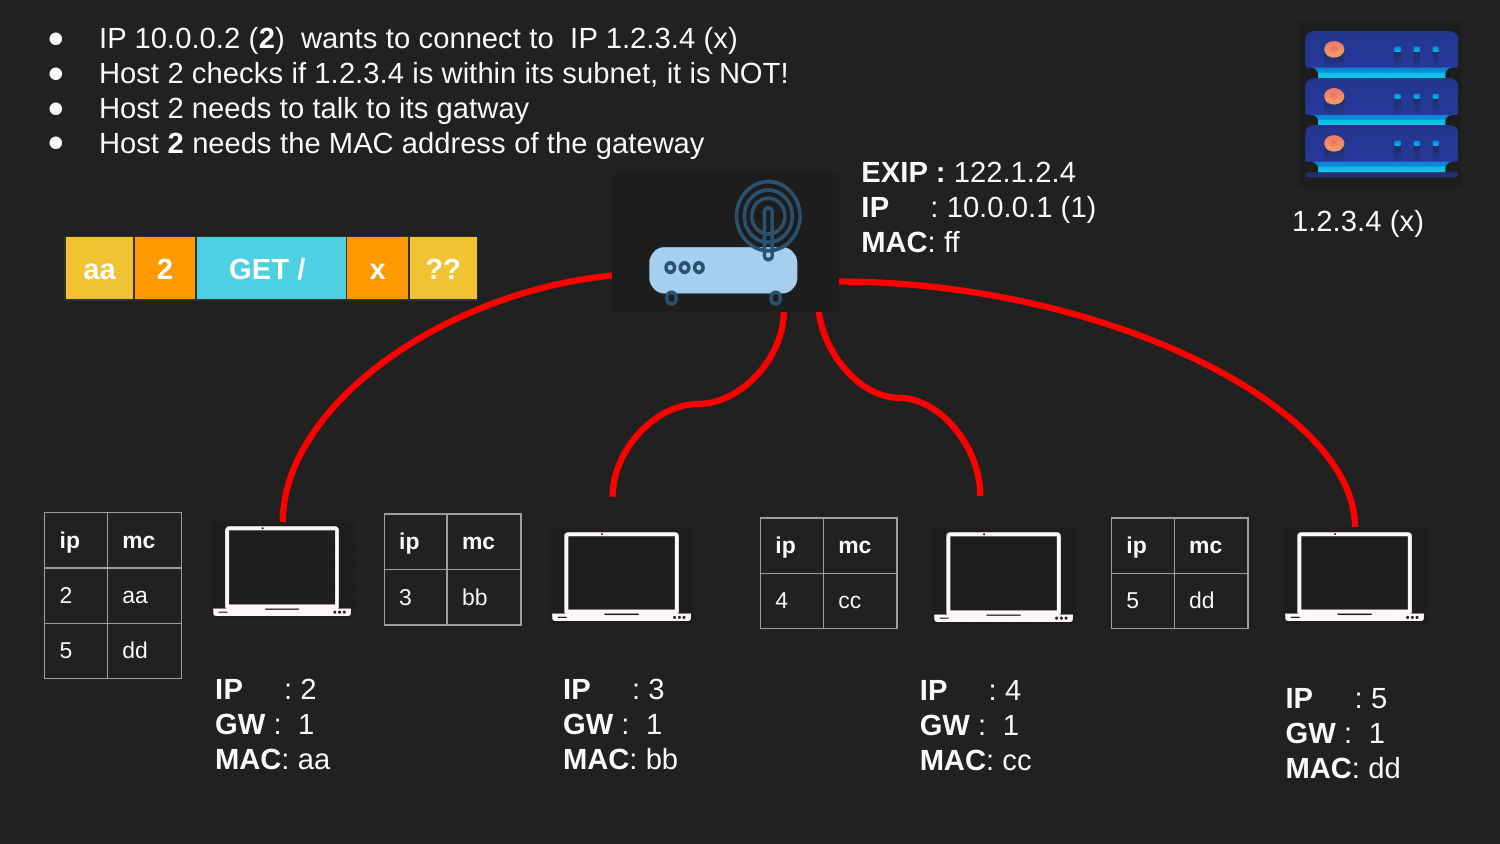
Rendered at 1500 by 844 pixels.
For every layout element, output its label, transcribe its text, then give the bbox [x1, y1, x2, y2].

picture [1283, 527, 1427, 625]
picture [1298, 21, 1462, 187]
text_box EXIP : 122.1.2.4 IP : 10.0.0.1 (1) MAC: ff [846, 138, 1161, 260]
picture [211, 522, 355, 619]
text_box IP : 4 GW : 1 MAC: cc [904, 656, 1068, 778]
text_box IP : 5 GW : 1 MAC: dd [1270, 664, 1466, 787]
text_box aa [65, 236, 133, 300]
table_header ip [1112, 519, 1174, 573]
table_header ip [761, 519, 823, 573]
text_box ?? [408, 236, 478, 300]
table_cell bb [448, 570, 520, 624]
table_header mc [1175, 519, 1247, 573]
table_header ip [45, 513, 107, 567]
picture [550, 527, 695, 625]
table_cell 4 [761, 574, 823, 628]
picture [932, 527, 1076, 625]
table_cell 5 [1112, 574, 1174, 628]
table_cell dd [108, 624, 181, 678]
text_box 2 [133, 236, 196, 300]
table_cell aa [108, 569, 181, 623]
text_box 1.2.3.4 (x) [1277, 187, 1460, 251]
table_cell 3 [385, 570, 446, 624]
table_header mc [824, 519, 896, 573]
table_cell 5 [45, 624, 107, 678]
text_box IP 10.0.0.2 (2) wants to connect to IP 1.2.3.4 (x) Host 2 checks if 1.2.3.4 is within its subnet, it is NOT! Host 2 needs to talk to its gatway Host 2 needs the MAC address of the gateway [9, 4, 973, 205]
text_box IP : 2 GW : 1 MAC: aa [200, 655, 364, 777]
text_box x [346, 236, 408, 300]
table_cell dd [1175, 574, 1247, 628]
table_cell 2 [45, 569, 107, 623]
text_box IP : 3 GW : 1 MAC: bb [548, 655, 731, 777]
table_header mc [108, 513, 181, 567]
text_box GET / [196, 236, 346, 300]
table_cell cc [824, 574, 896, 628]
table_header ip [385, 515, 446, 569]
picture [612, 173, 839, 312]
table_header mc [448, 515, 520, 569]
